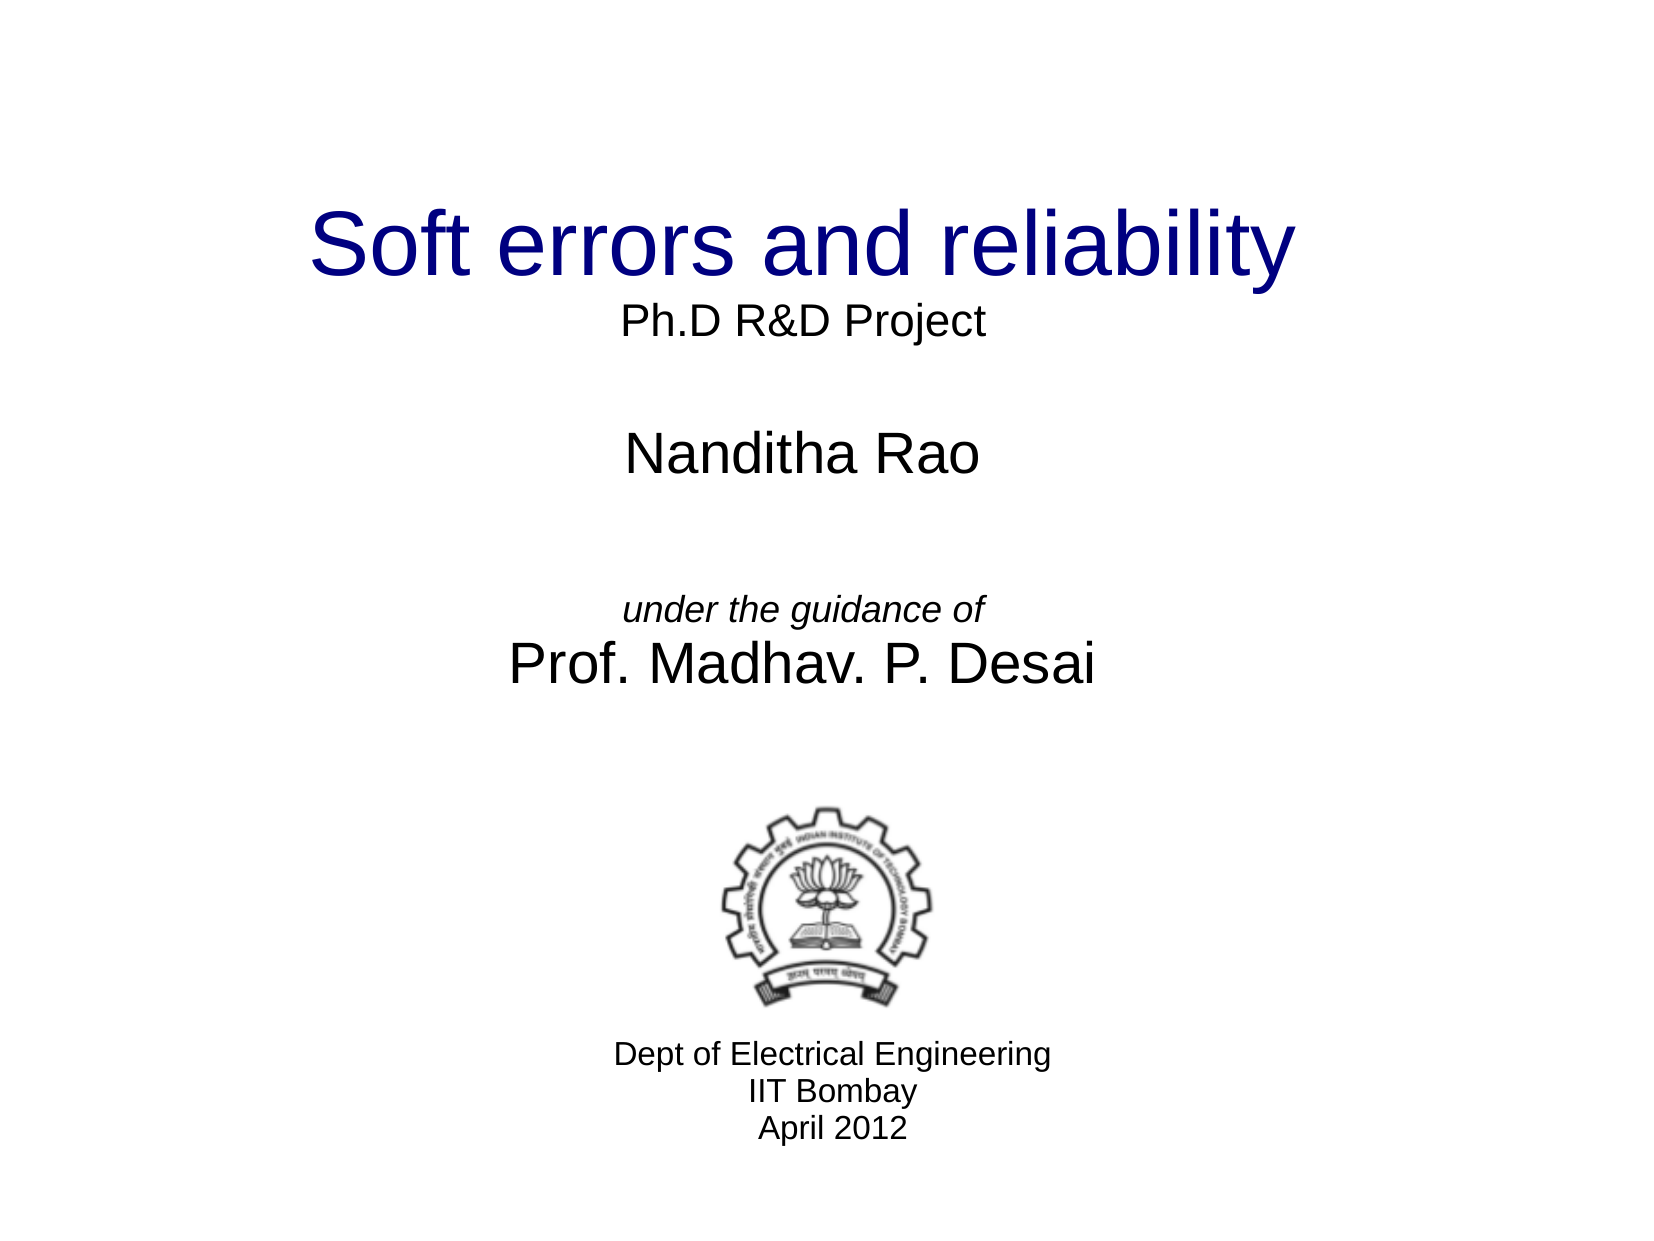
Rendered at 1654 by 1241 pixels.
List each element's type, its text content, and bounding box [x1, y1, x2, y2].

text_box Dept of Electrical Engineering IIT Bombay April 2012 [460, 1030, 1206, 1152]
picture [708, 797, 945, 1030]
title Soft errors and reliability Ph.D R&D Project Nanditha Rao under the guidance of Prof. Madhav. P. Desai [59, 89, 1548, 1003]
